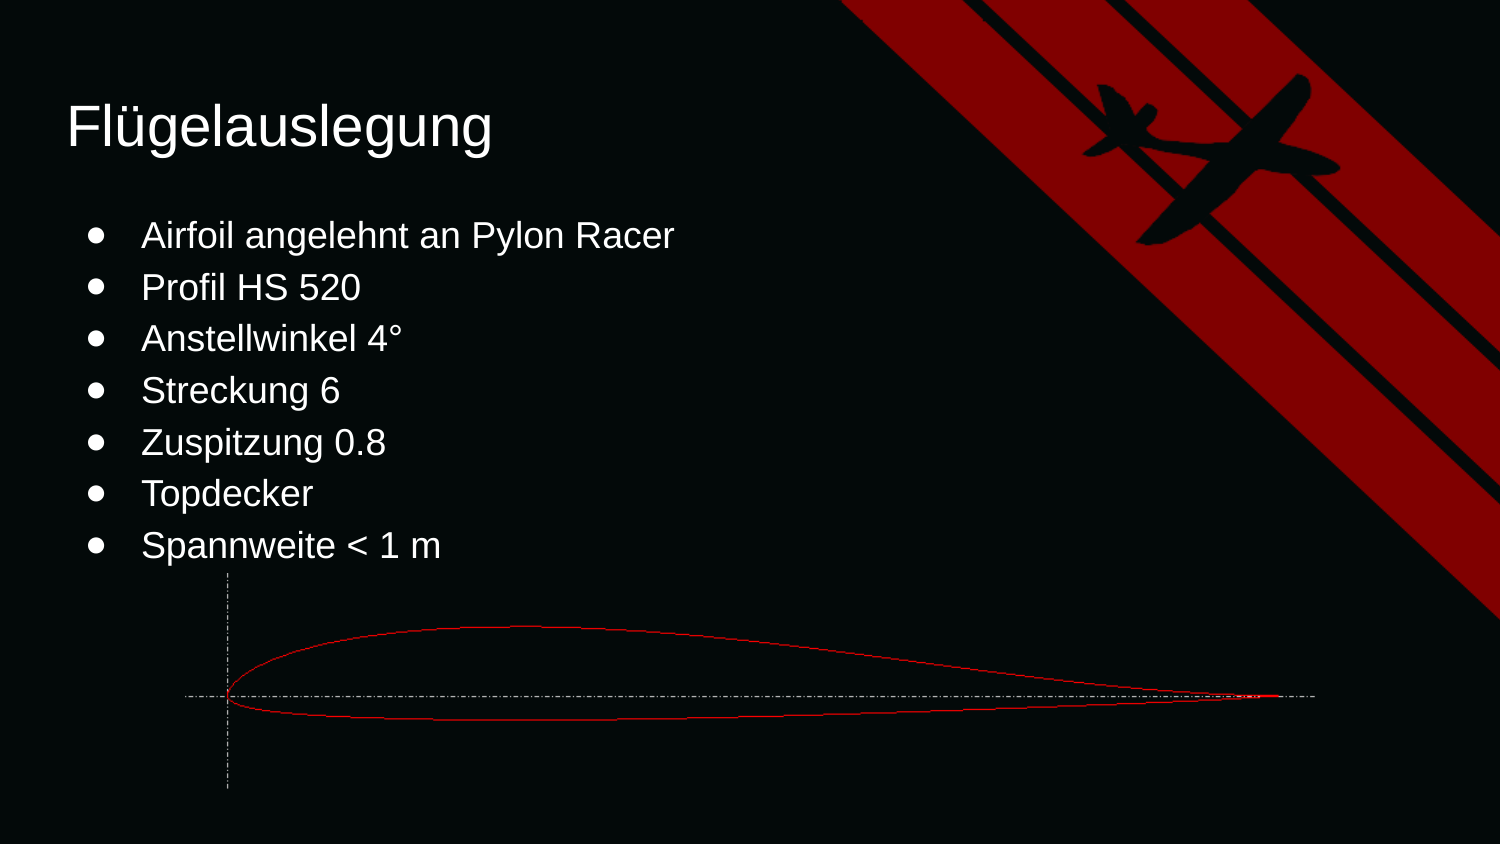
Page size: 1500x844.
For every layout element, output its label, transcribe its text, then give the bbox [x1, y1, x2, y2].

title Flügelauslegung [51, 72, 1449, 167]
picture [0, 0, 1500, 844]
list Airfoil angelehnt an Pylon Racer Profil HS 520 Anstellwinkel 4° Streckung 6 Zuspitzung 0.8 Topdecker Spannweite < 1 m [51, 189, 1449, 574]
